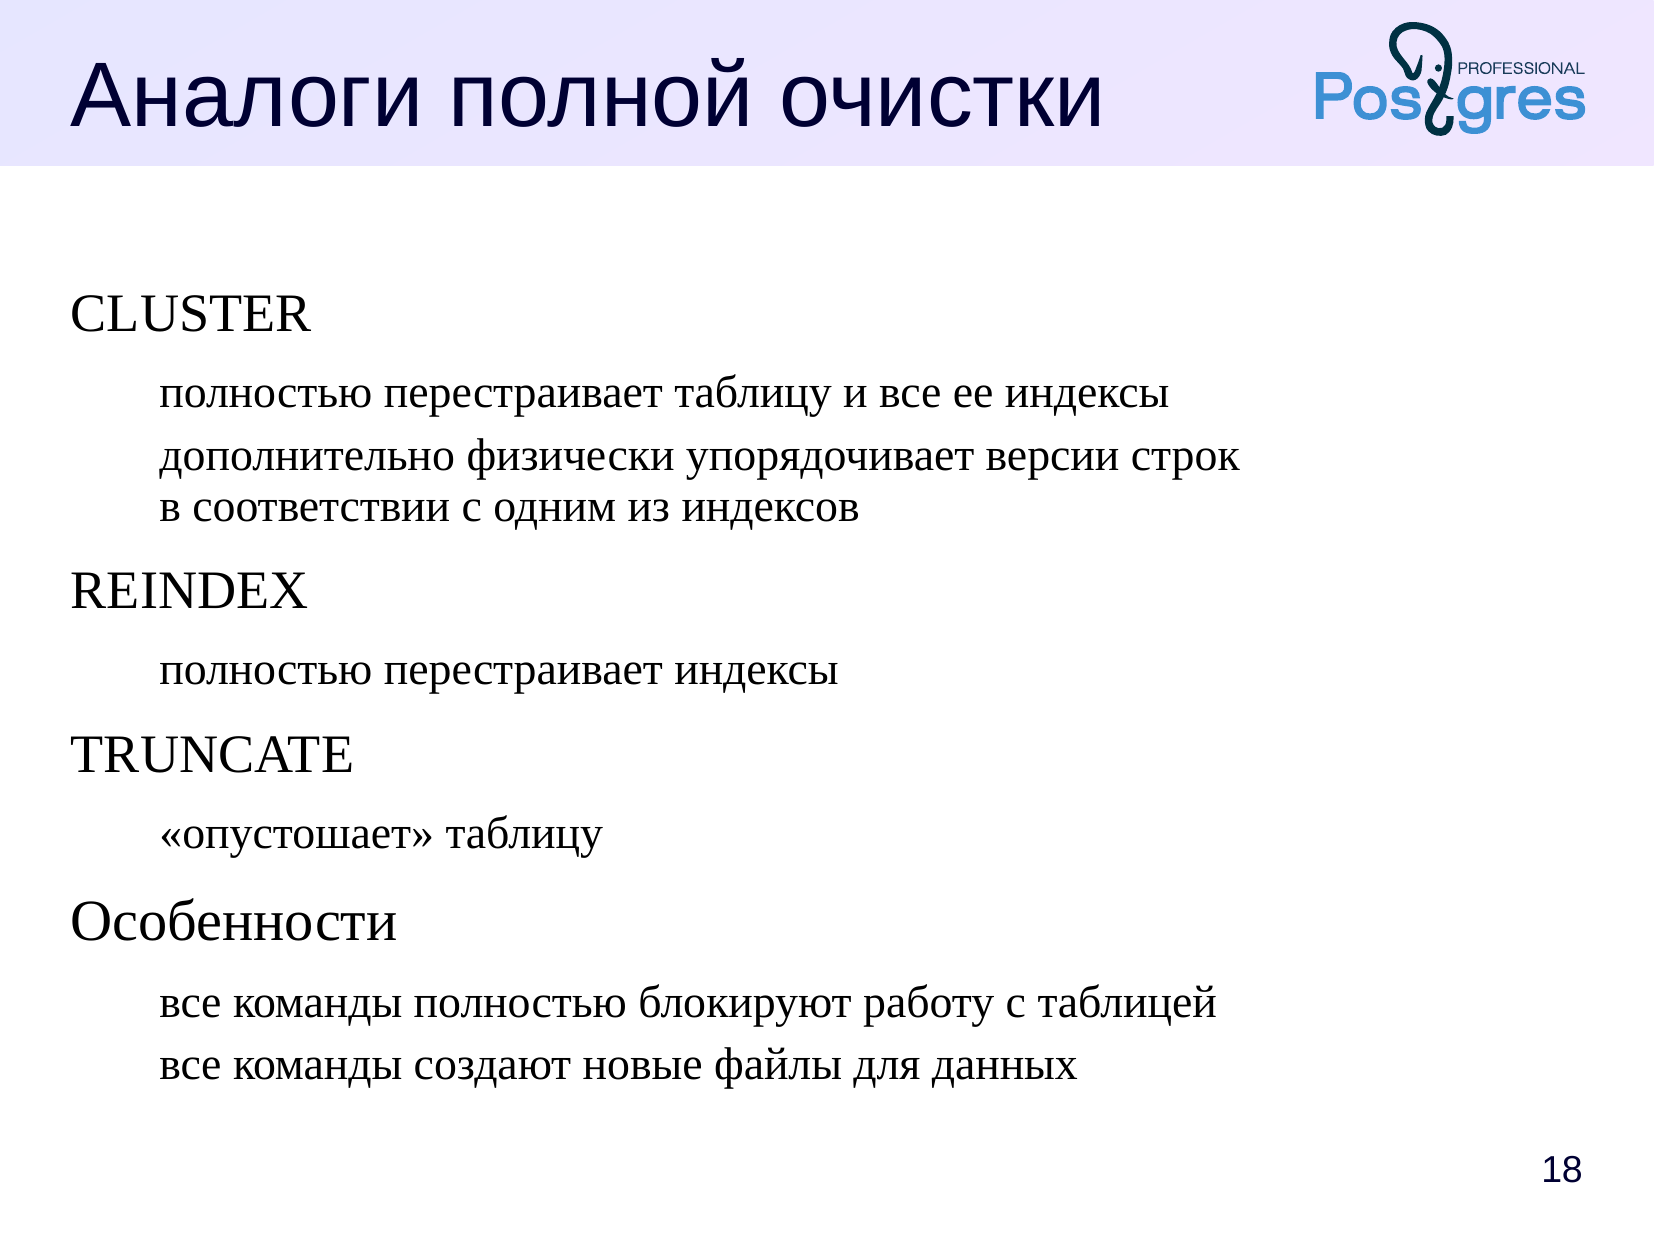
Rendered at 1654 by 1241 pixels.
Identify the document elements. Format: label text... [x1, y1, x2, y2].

list CLUSTER полностью перестраивает таблицу и все ее индексы дополнительно физически упорядочивает версии строк в соответствии с одним из индексов REINDEX полностью перестраивает индексы TRUNCATE «опустошает» таблицу Особенности все команды полностью блокируют работу с таблицей все команды создают новые файлы для данных [70, 283, 1583, 1141]
title Аналоги полной очистки [70, 43, 1241, 147]
